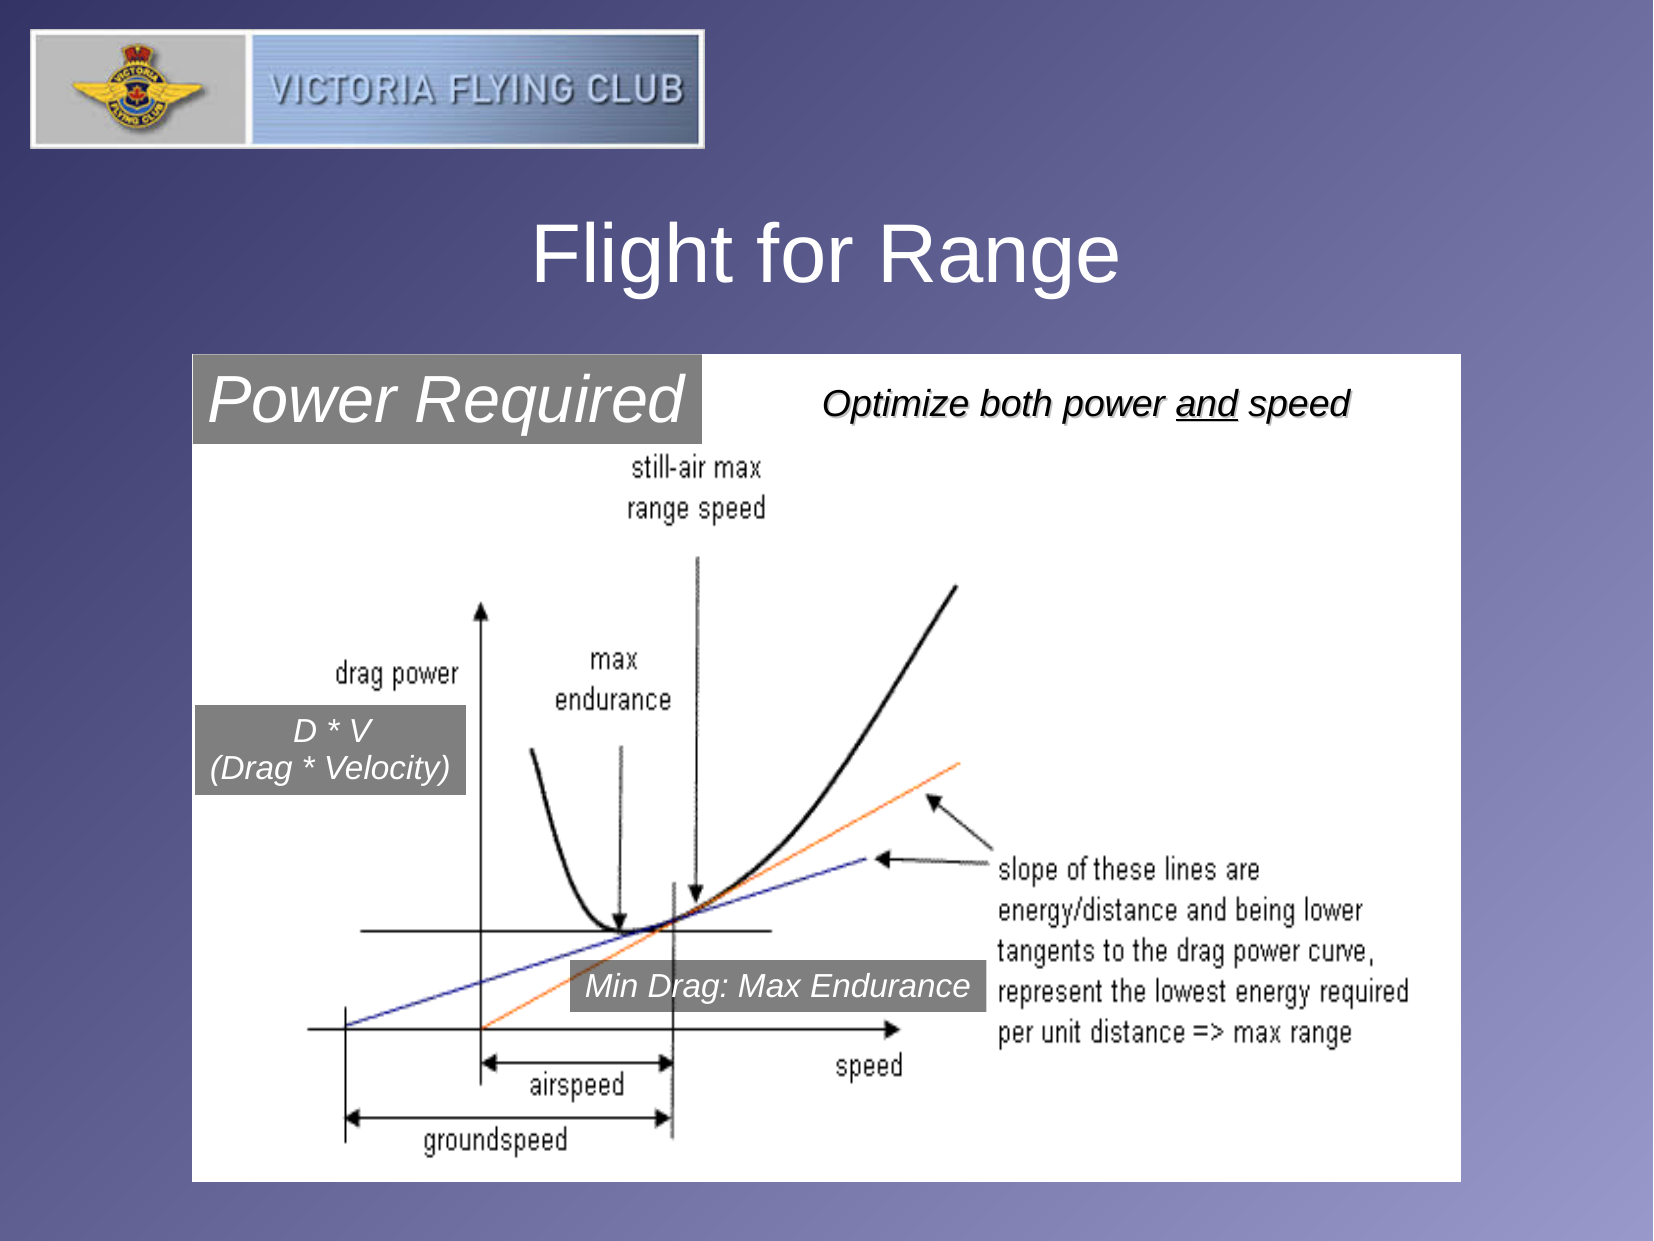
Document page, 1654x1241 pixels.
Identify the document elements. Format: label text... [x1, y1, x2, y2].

text_box D * V (Drag * Velocity) [195, 705, 466, 795]
picture [192, 358, 1461, 1182]
text_box Optimize both power and speed [807, 375, 1366, 432]
title Flight for Range [82, 150, 1571, 358]
text_box Power Required [192, 354, 702, 444]
text_box Min Drag: Max Endurance [570, 960, 987, 1012]
picture [30, 29, 705, 149]
